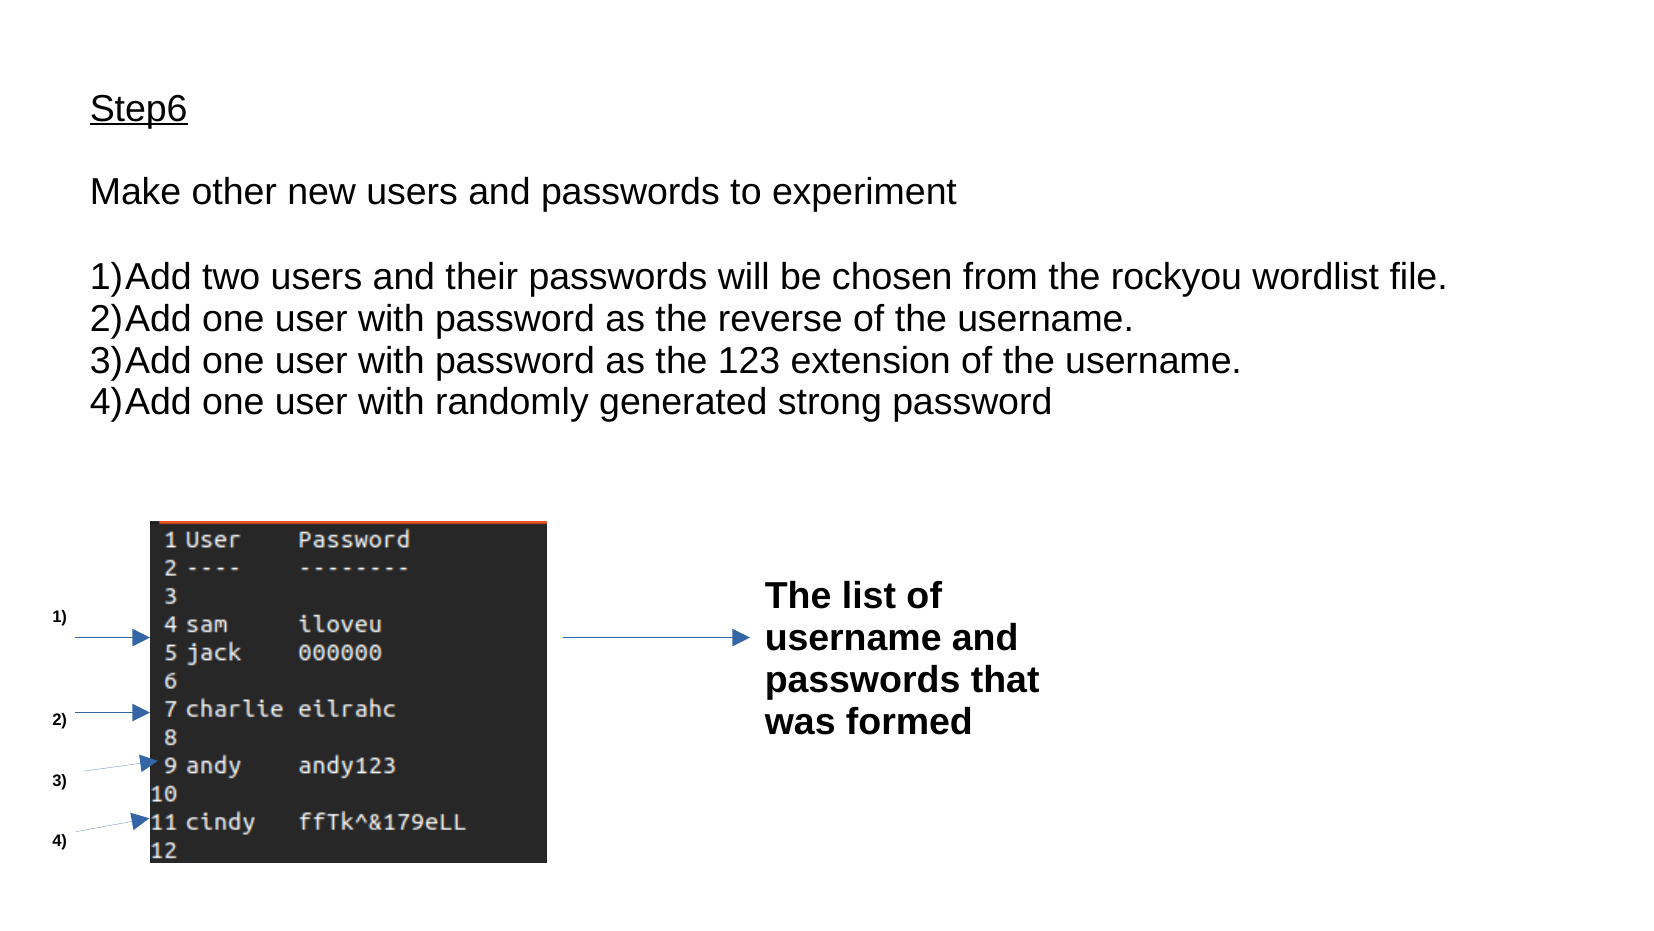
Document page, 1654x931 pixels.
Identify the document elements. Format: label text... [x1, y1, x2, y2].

text_box The list of username and passwords that was formed [750, 567, 1126, 751]
picture [150, 521, 547, 863]
text_box Step6 Make other new users and passwords to experiment Add two users and their passwords will be chosen from the rockyou wordlist file. Add one user with password as the reverse of the username. Add one user with password as the 123 extension of the username. Add one user with randomly generated strong password [75, 79, 1395, 473]
text_box 1) 2) 3) 4) [37, 600, 101, 858]
